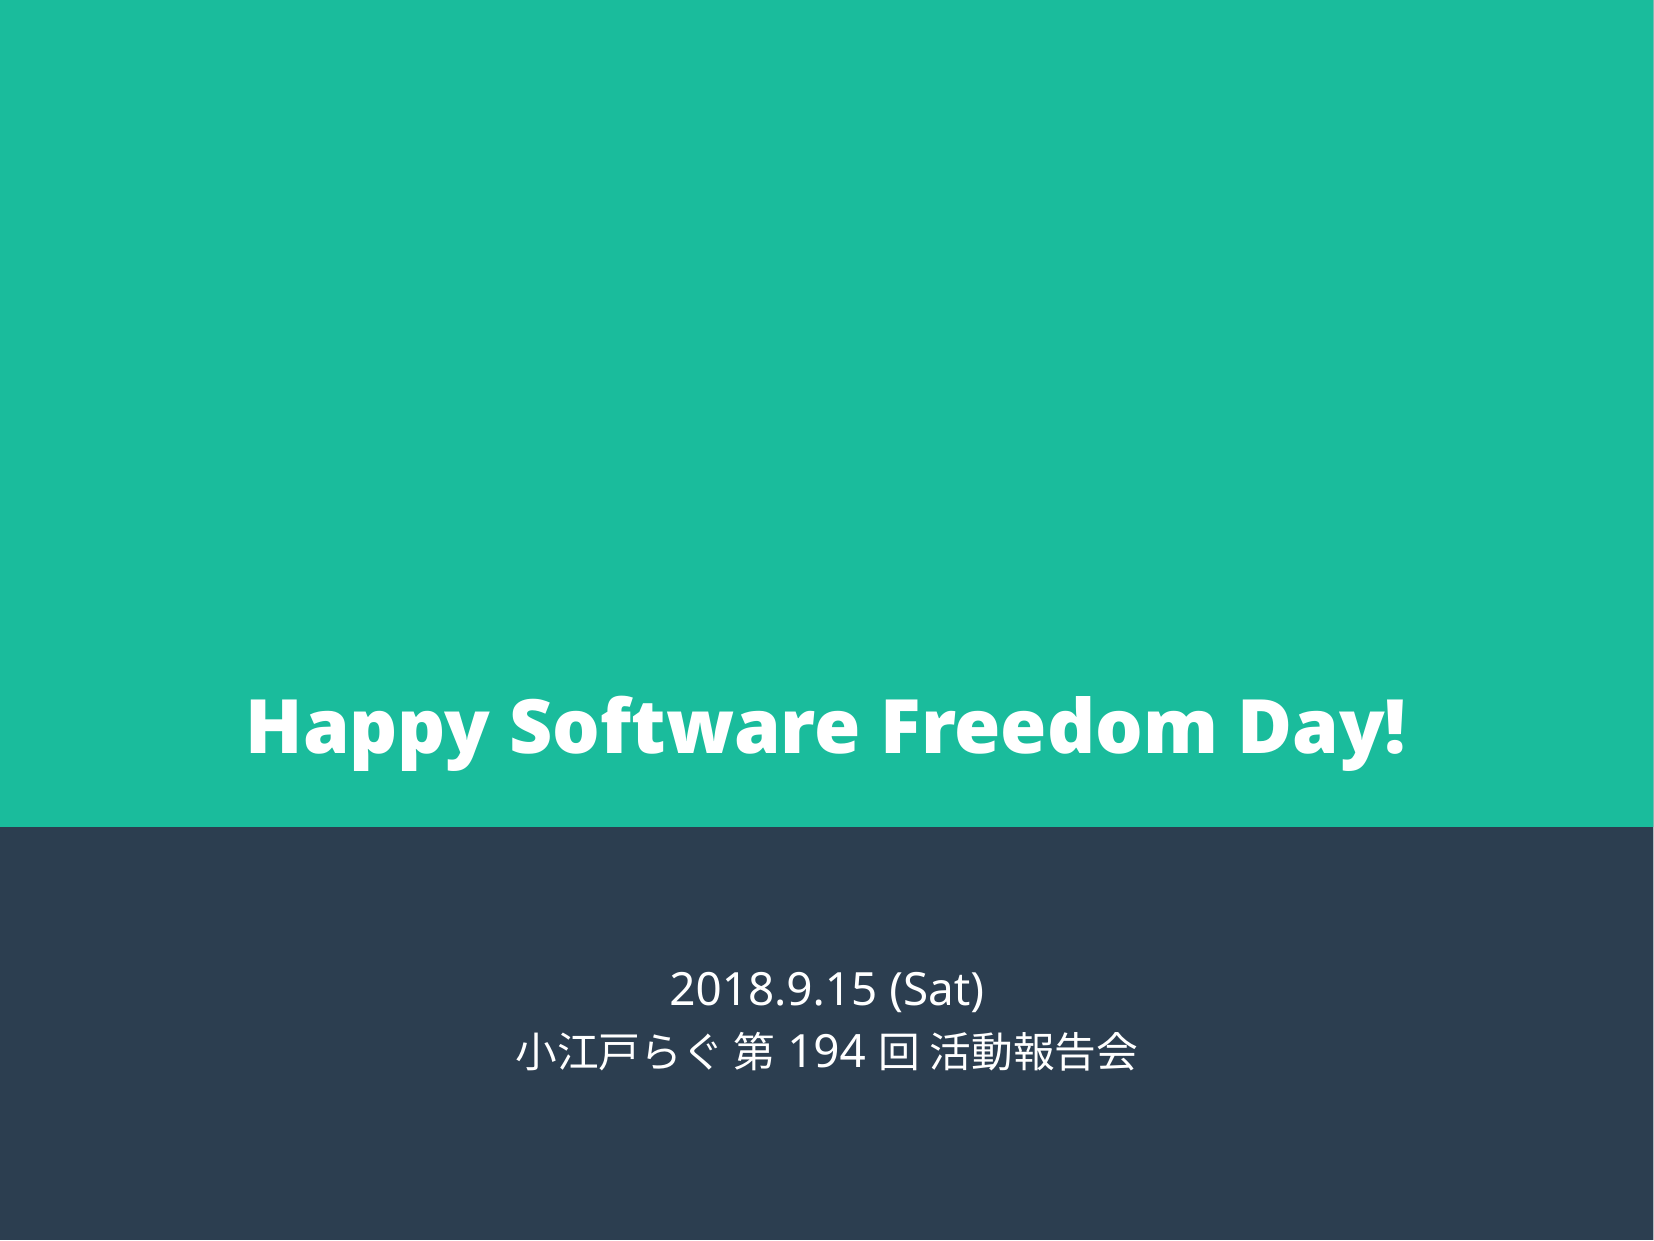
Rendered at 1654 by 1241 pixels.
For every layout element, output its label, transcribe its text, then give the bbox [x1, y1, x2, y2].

subtitle 2018.9.15 (Sat) 小江戸らぐ 第194回 活動報告会 [59, 856, 1595, 1182]
title Happy Software Freedom Day! [59, 615, 1595, 783]
